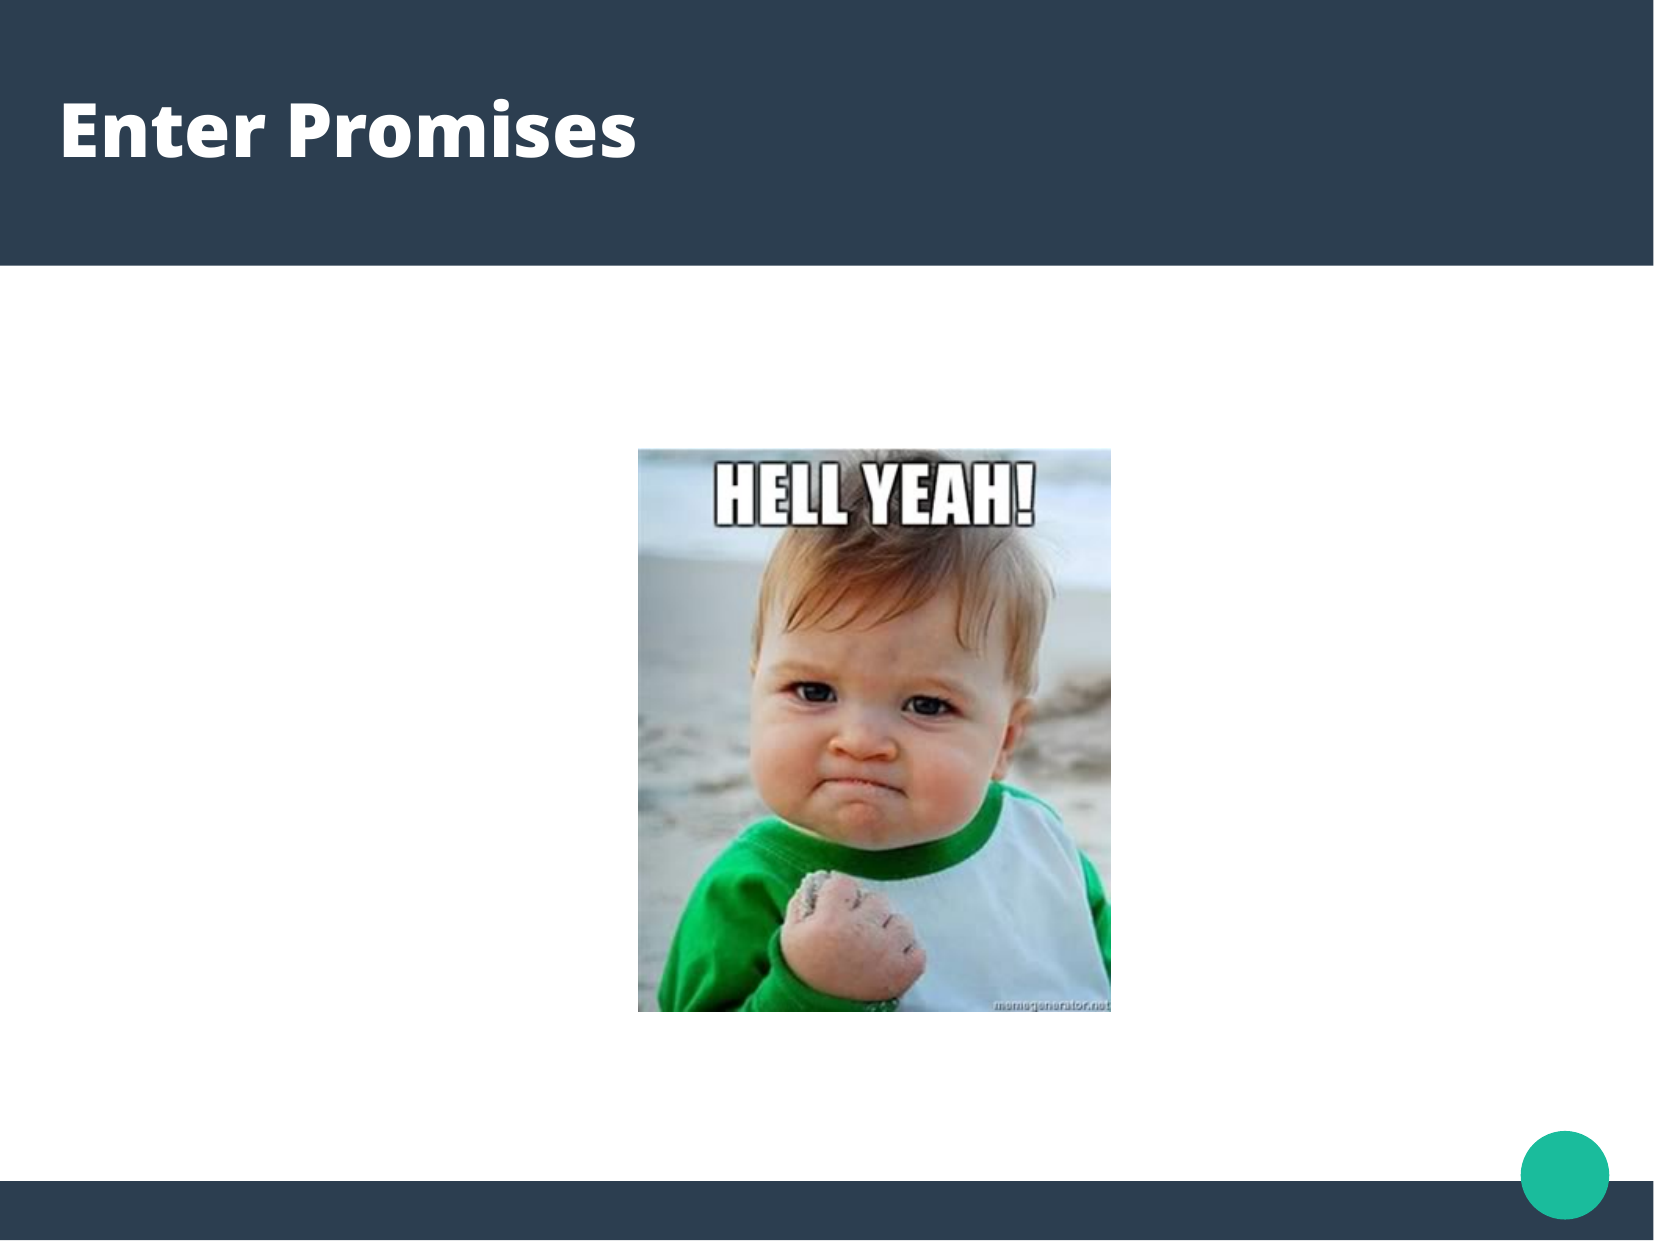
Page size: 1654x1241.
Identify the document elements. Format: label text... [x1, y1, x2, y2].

title Enter Promises [59, 49, 1595, 207]
picture [638, 448, 1111, 1012]
